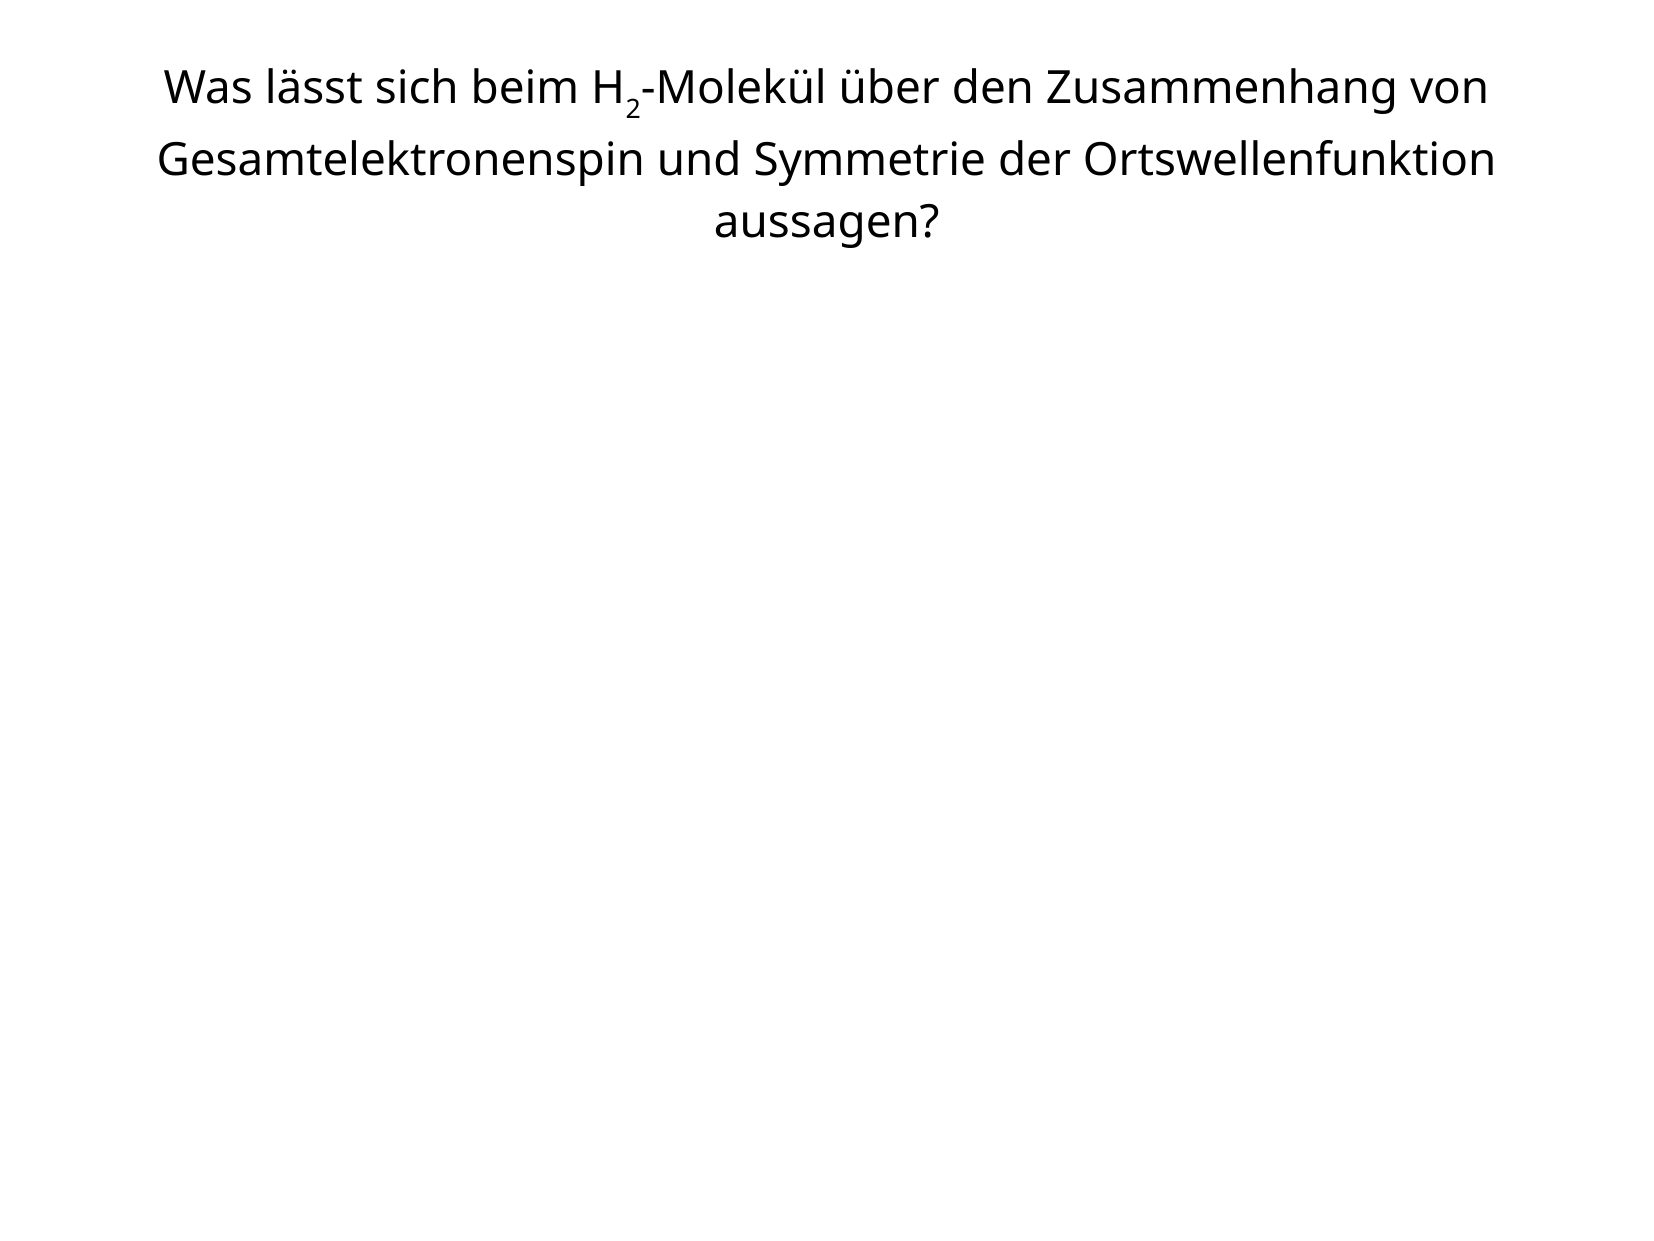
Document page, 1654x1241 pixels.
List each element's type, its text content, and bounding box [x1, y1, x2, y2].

title Was lässt sich beim H2-Molekül über den Zusammenhang von Gesamtelektronenspin und Symmetrie der Ortswellenfunktion aussagen? [82, 49, 1571, 257]
